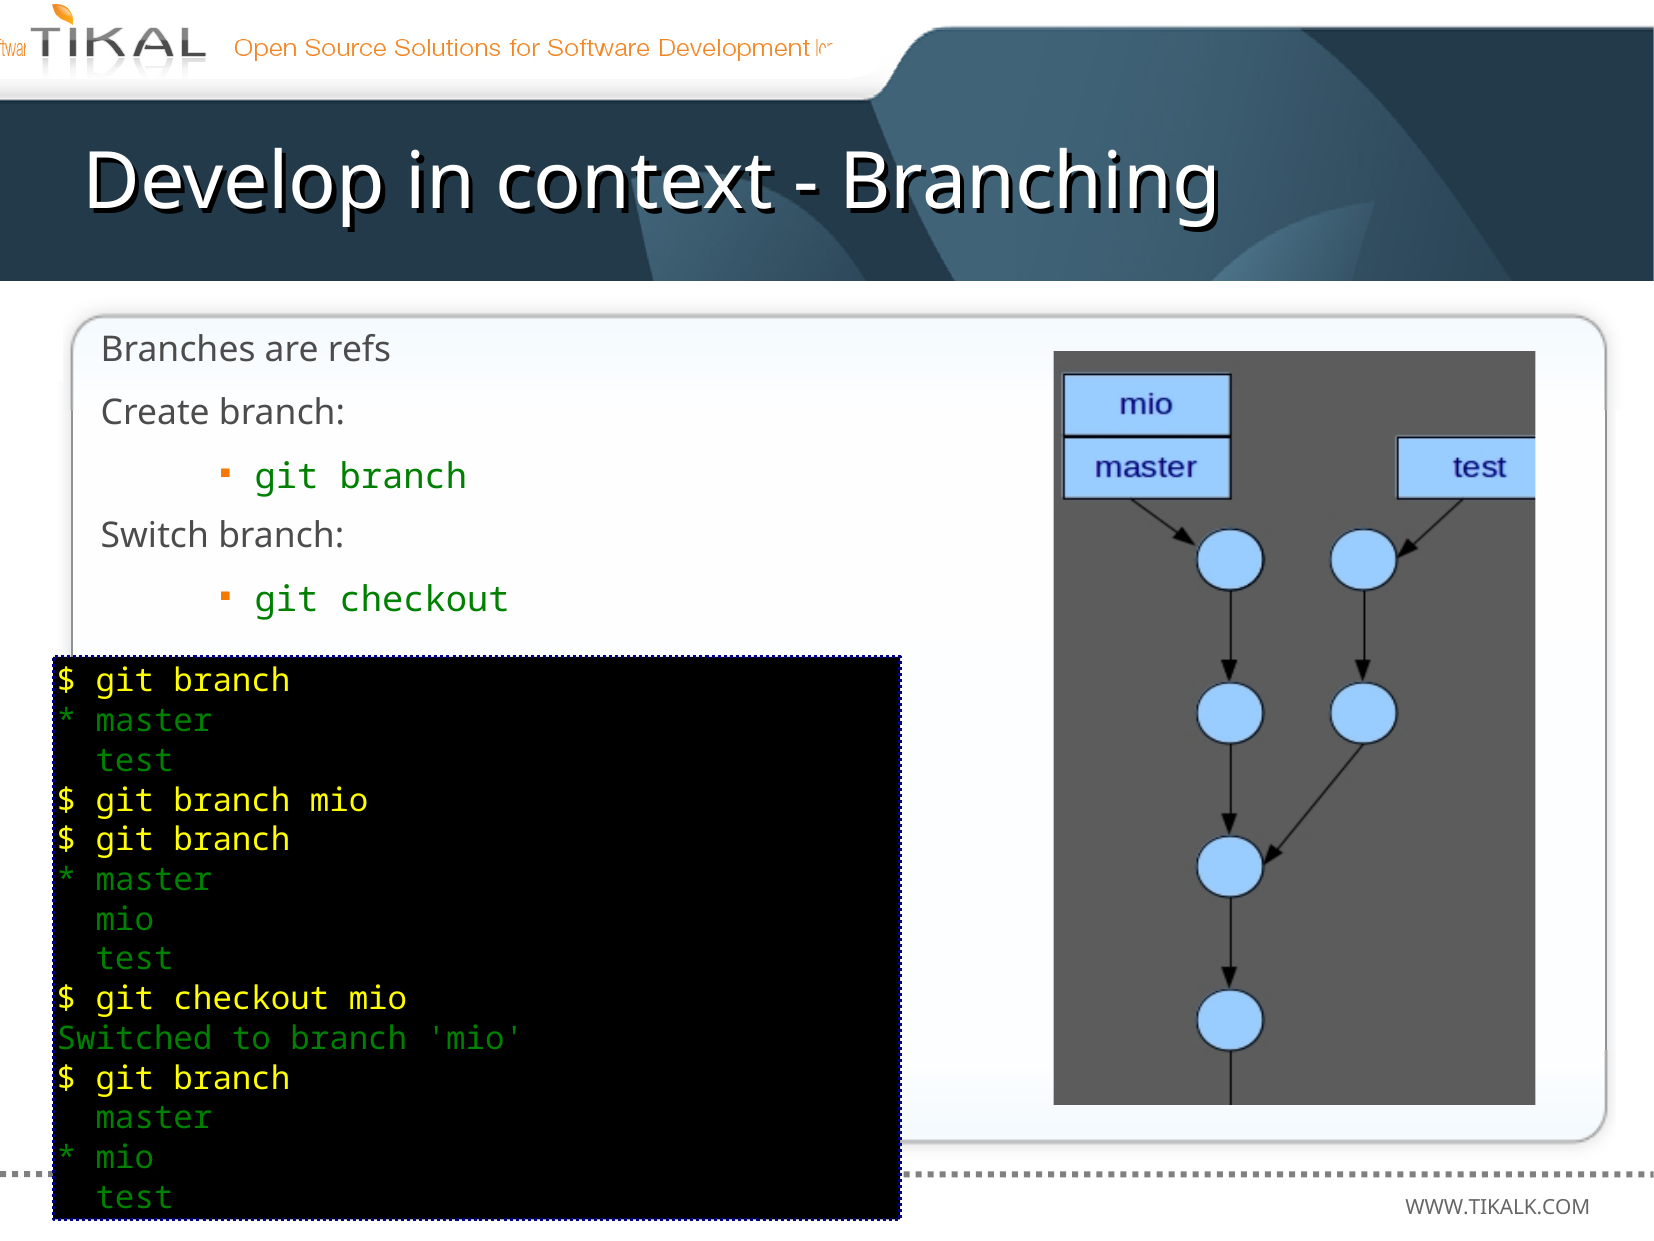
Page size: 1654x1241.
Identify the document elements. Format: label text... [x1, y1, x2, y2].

picture [0, 3, 1654, 281]
title Develop in context - Branching [82, 73, 1570, 280]
list $ git branch * master test $ git branch mio $ git branch * master mio test $ git checkout mio Switched to branch 'mio' $ git branch master * mio test [53, 656, 901, 1220]
picture [55, 296, 1624, 1163]
list Branches are refs Create branch: git branch Switch branch: git checkout [100, 325, 827, 620]
